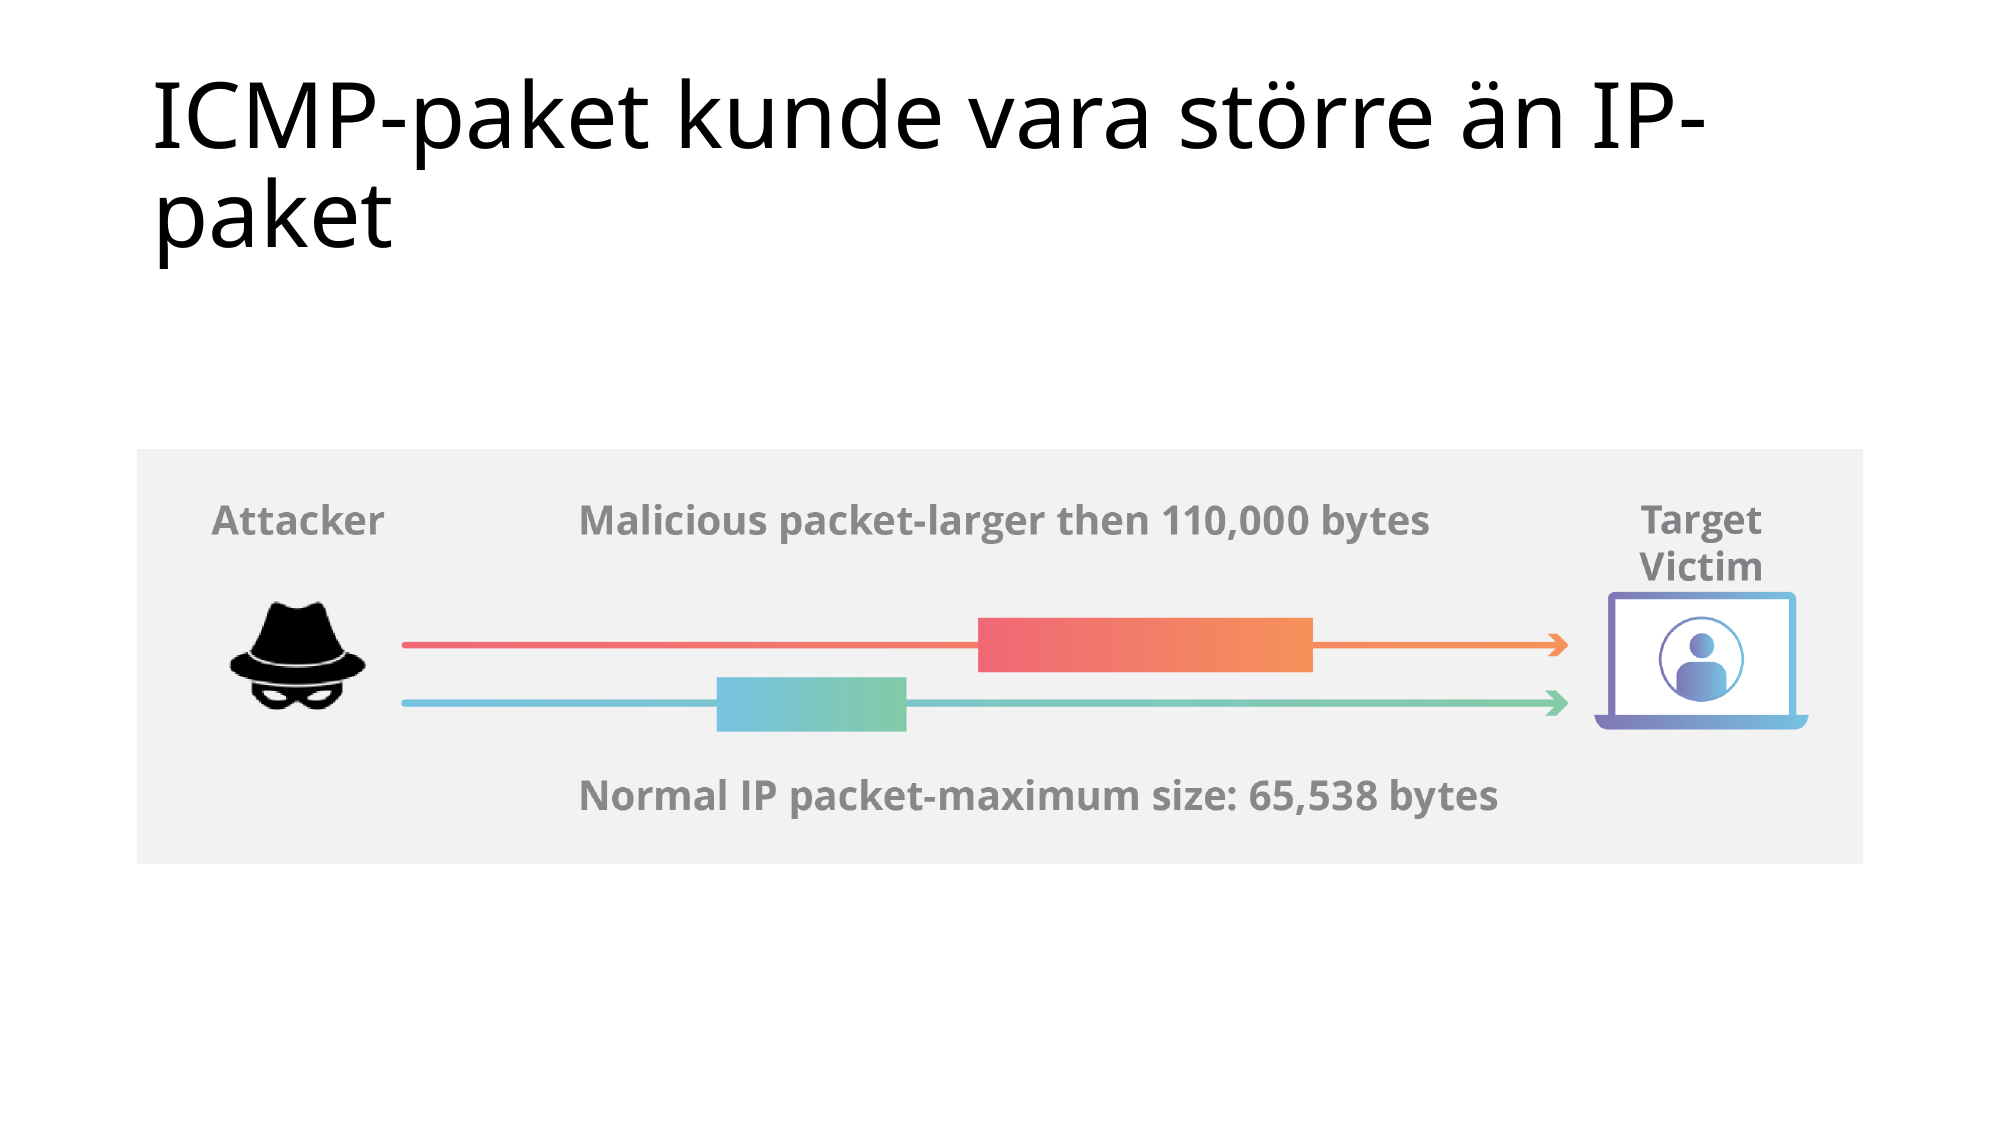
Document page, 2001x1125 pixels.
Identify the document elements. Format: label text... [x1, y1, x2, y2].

title ICMP-paket kunde vara större än IP-paket [137, 59, 1863, 278]
picture [137, 449, 1863, 864]
